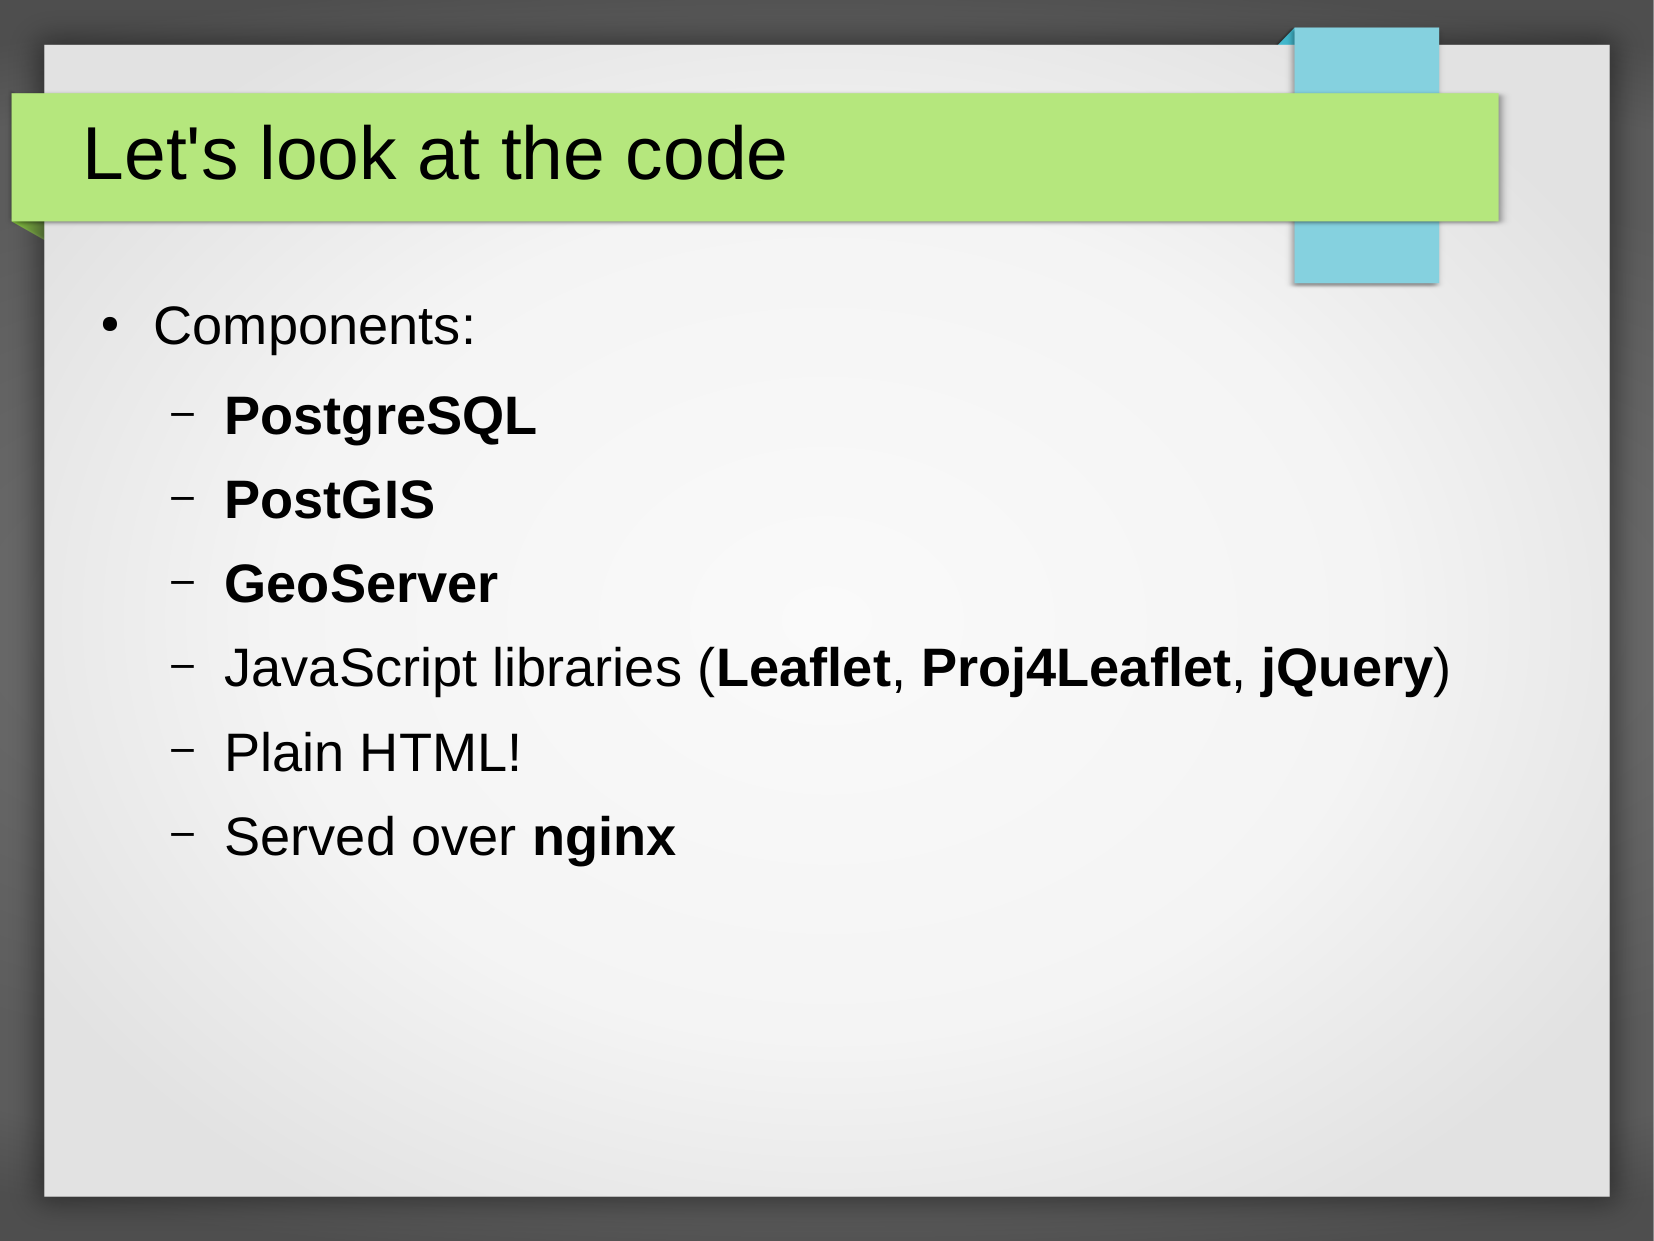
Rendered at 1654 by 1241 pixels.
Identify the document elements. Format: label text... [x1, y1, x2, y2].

picture [0, 0, 1654, 1241]
list Components: PostgreSQL PostGIS GeoServer JavaScript libraries (Leaflet, Proj4Leaflet, jQuery) Plain HTML! Served over nginx [82, 295, 1571, 1015]
title Let's look at the code [82, 94, 1264, 213]
